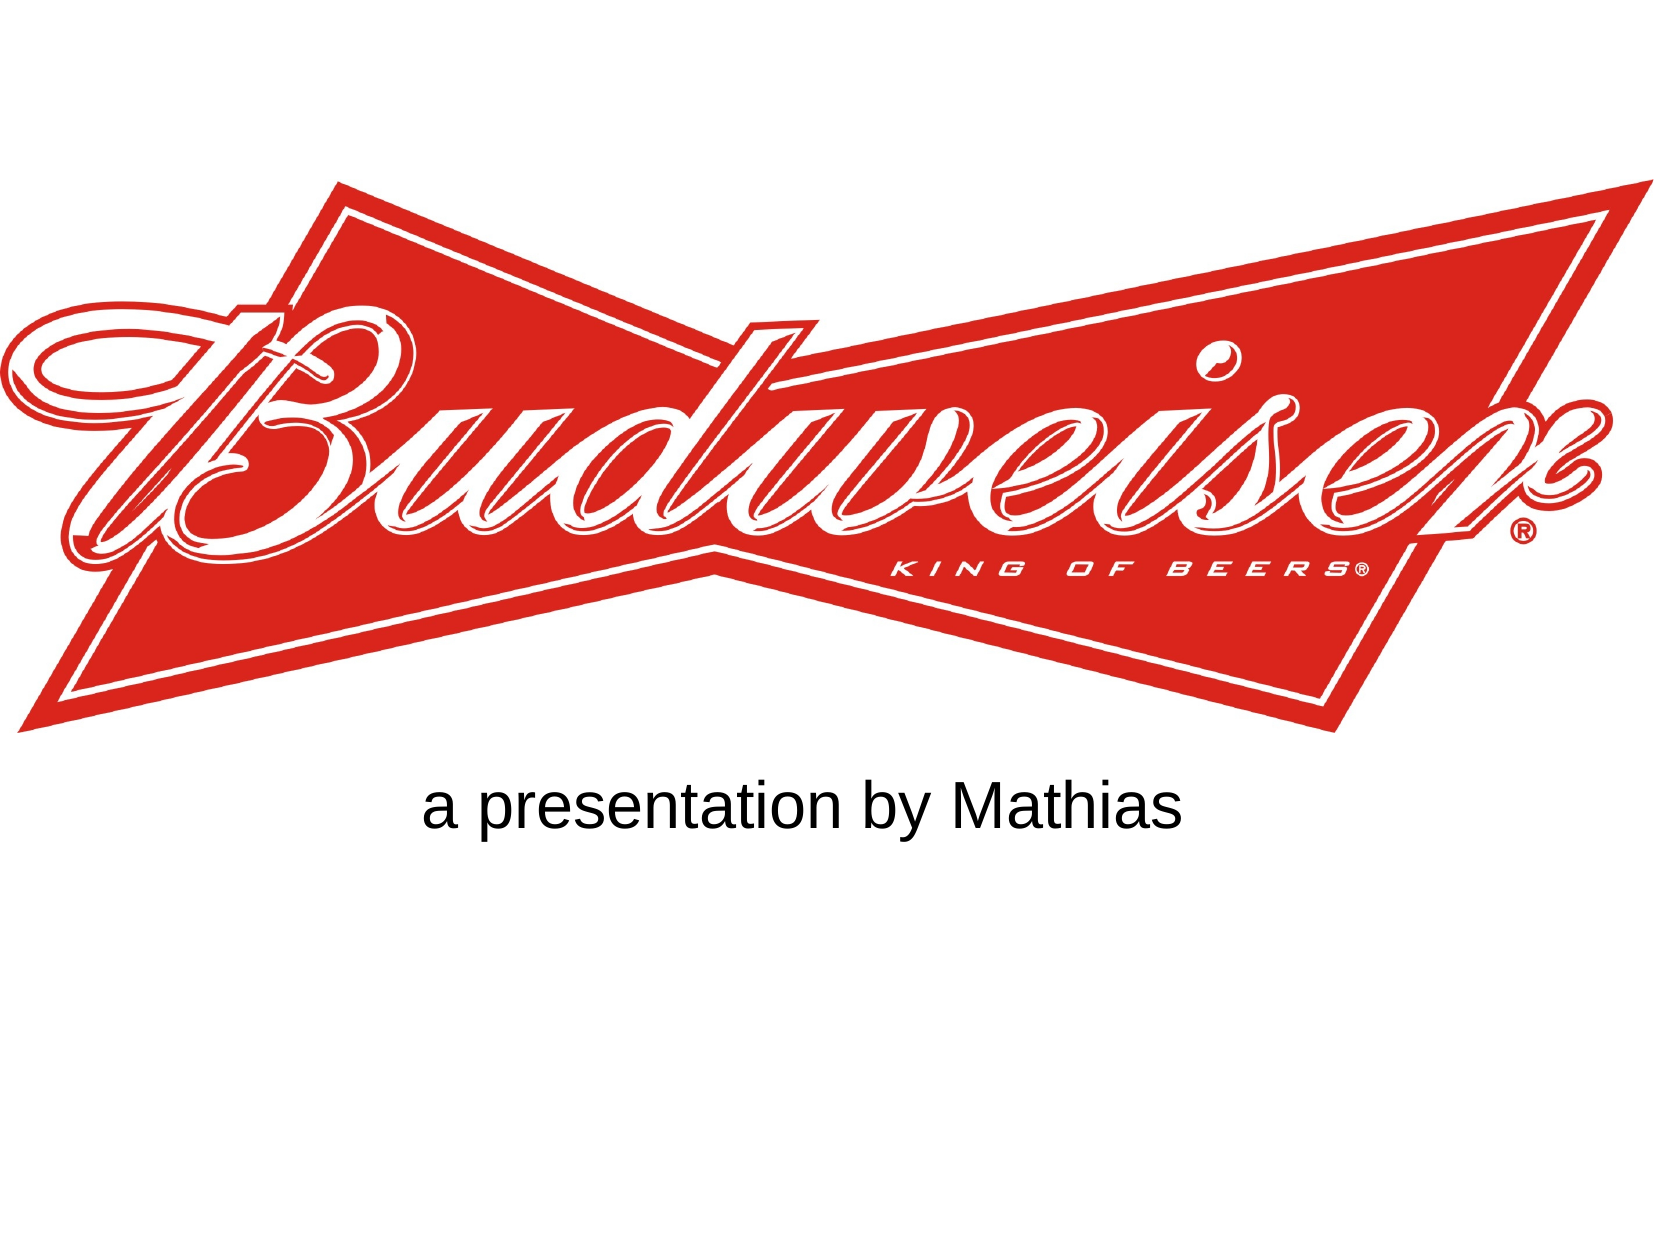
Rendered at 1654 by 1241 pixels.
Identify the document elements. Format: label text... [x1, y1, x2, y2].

title a presentation by Mathias [59, 702, 1548, 910]
picture [0, 179, 1654, 733]
